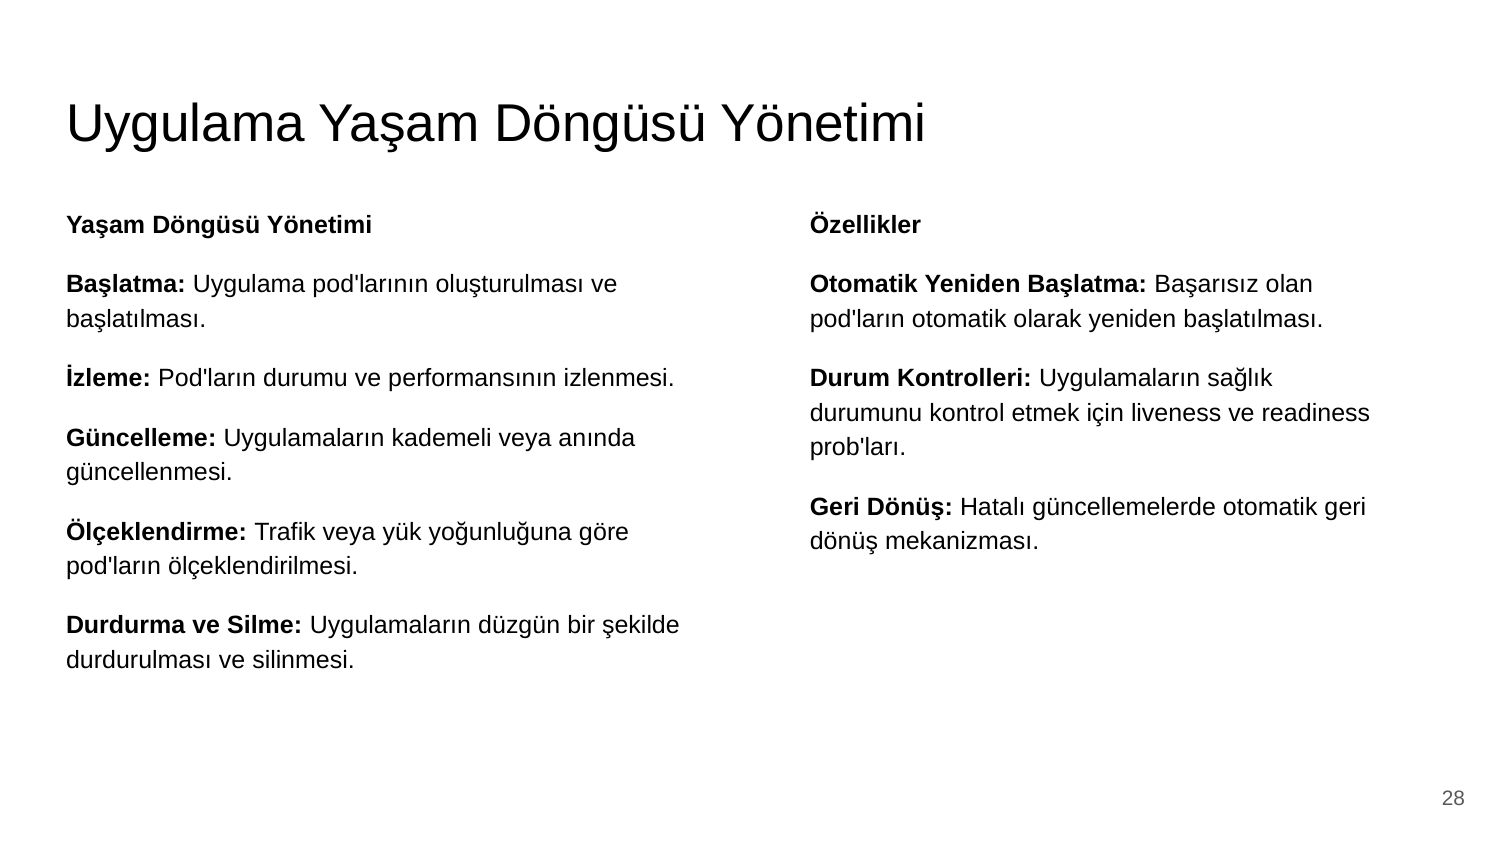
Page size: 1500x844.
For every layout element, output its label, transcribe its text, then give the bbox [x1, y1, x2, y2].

slide_number <number> [1389, 764, 1480, 830]
list Özellikler Otomatik Yeniden Başlatma: Başarısız olan pod'ların otomatik olarak yeniden başlatılması. Durum Kontrolleri: Uygulamaların sağlık durumunu kontrol etmek için liveness ve readiness prob'ları. Geri Dönüş: Hatalı güncellemelerde otomatik geri dönüş mekanizması. [794, 189, 1408, 750]
list Yaşam Döngüsü Yönetimi Başlatma: Uygulama pod'larının oluşturulması ve başlatılması. İzleme: Pod'ların durumu ve performansının izlenmesi. Güncelleme: Uygulamaların kademeli veya anında güncellenmesi. Ölçeklendirme: Trafik veya yük yoğunluğuna göre pod'ların ölçeklendirilmesi. Durdurma ve Silme: Uygulamaların düzgün bir şekilde durdurulması ve silinmesi. [51, 189, 725, 794]
title Uygulama Yaşam Döngüsü Yönetimi [51, 72, 1449, 167]
